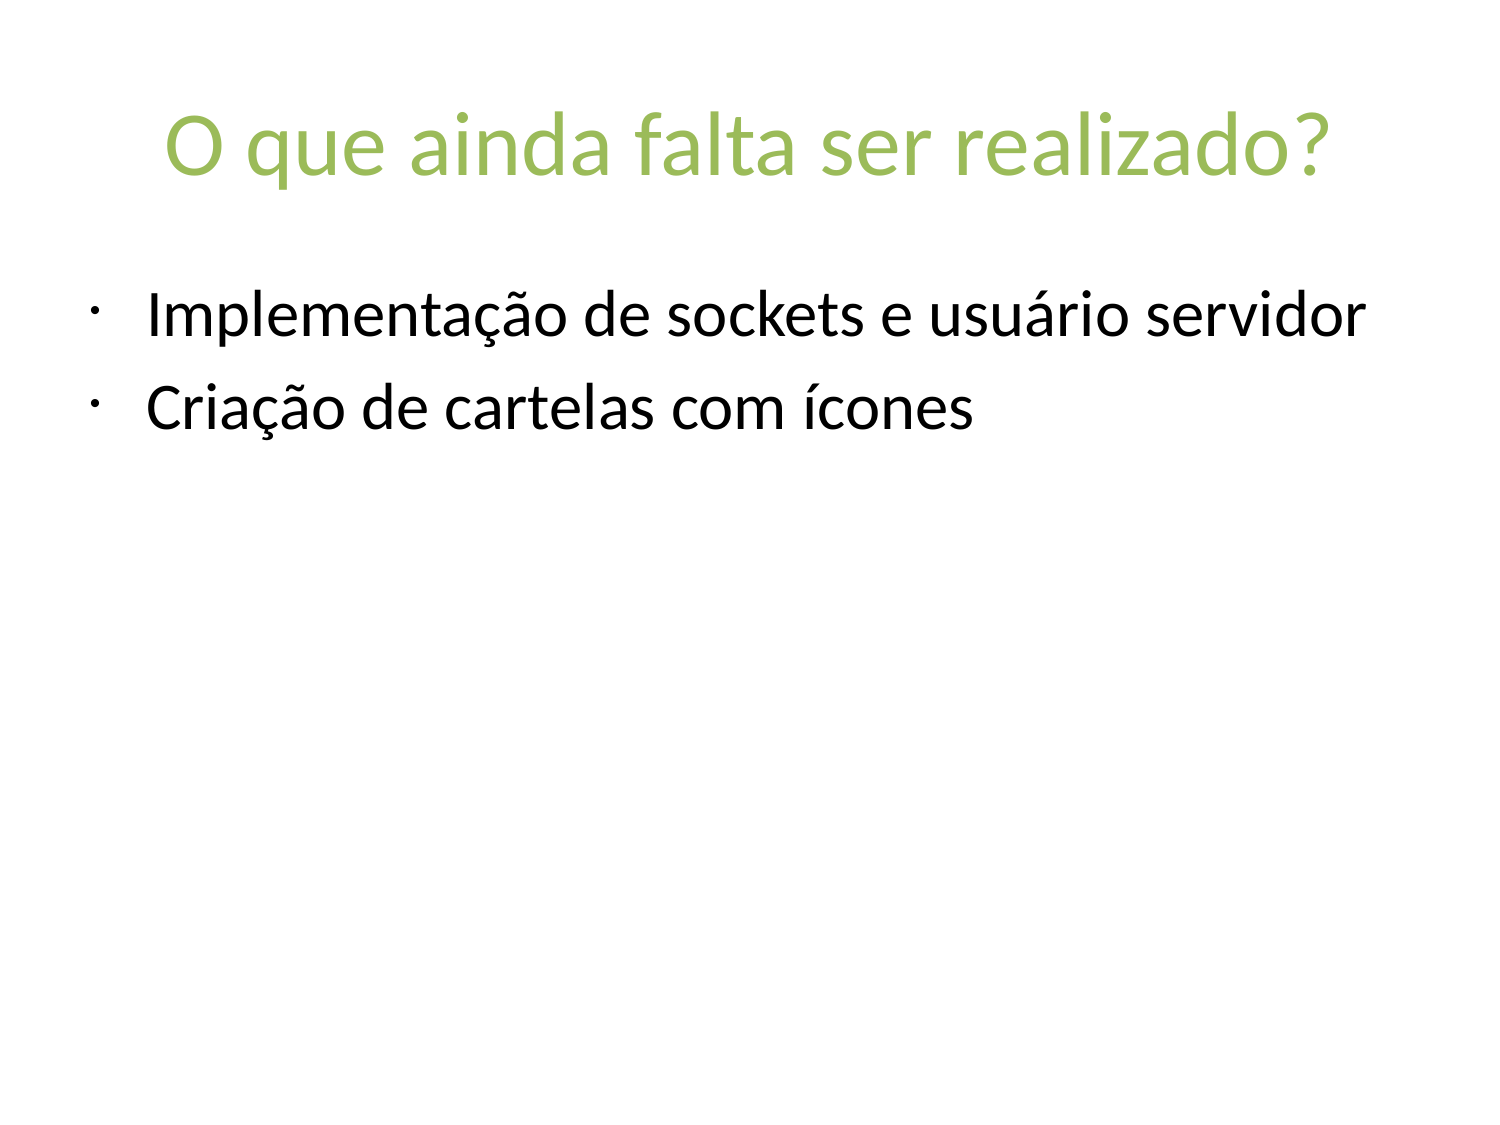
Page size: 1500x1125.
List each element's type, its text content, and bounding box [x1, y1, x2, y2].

title O que ainda falta ser realizado? [75, 45, 1425, 233]
list Implementação de sockets e usuário servidor Criação de cartelas com ícones [75, 262, 1425, 1005]
